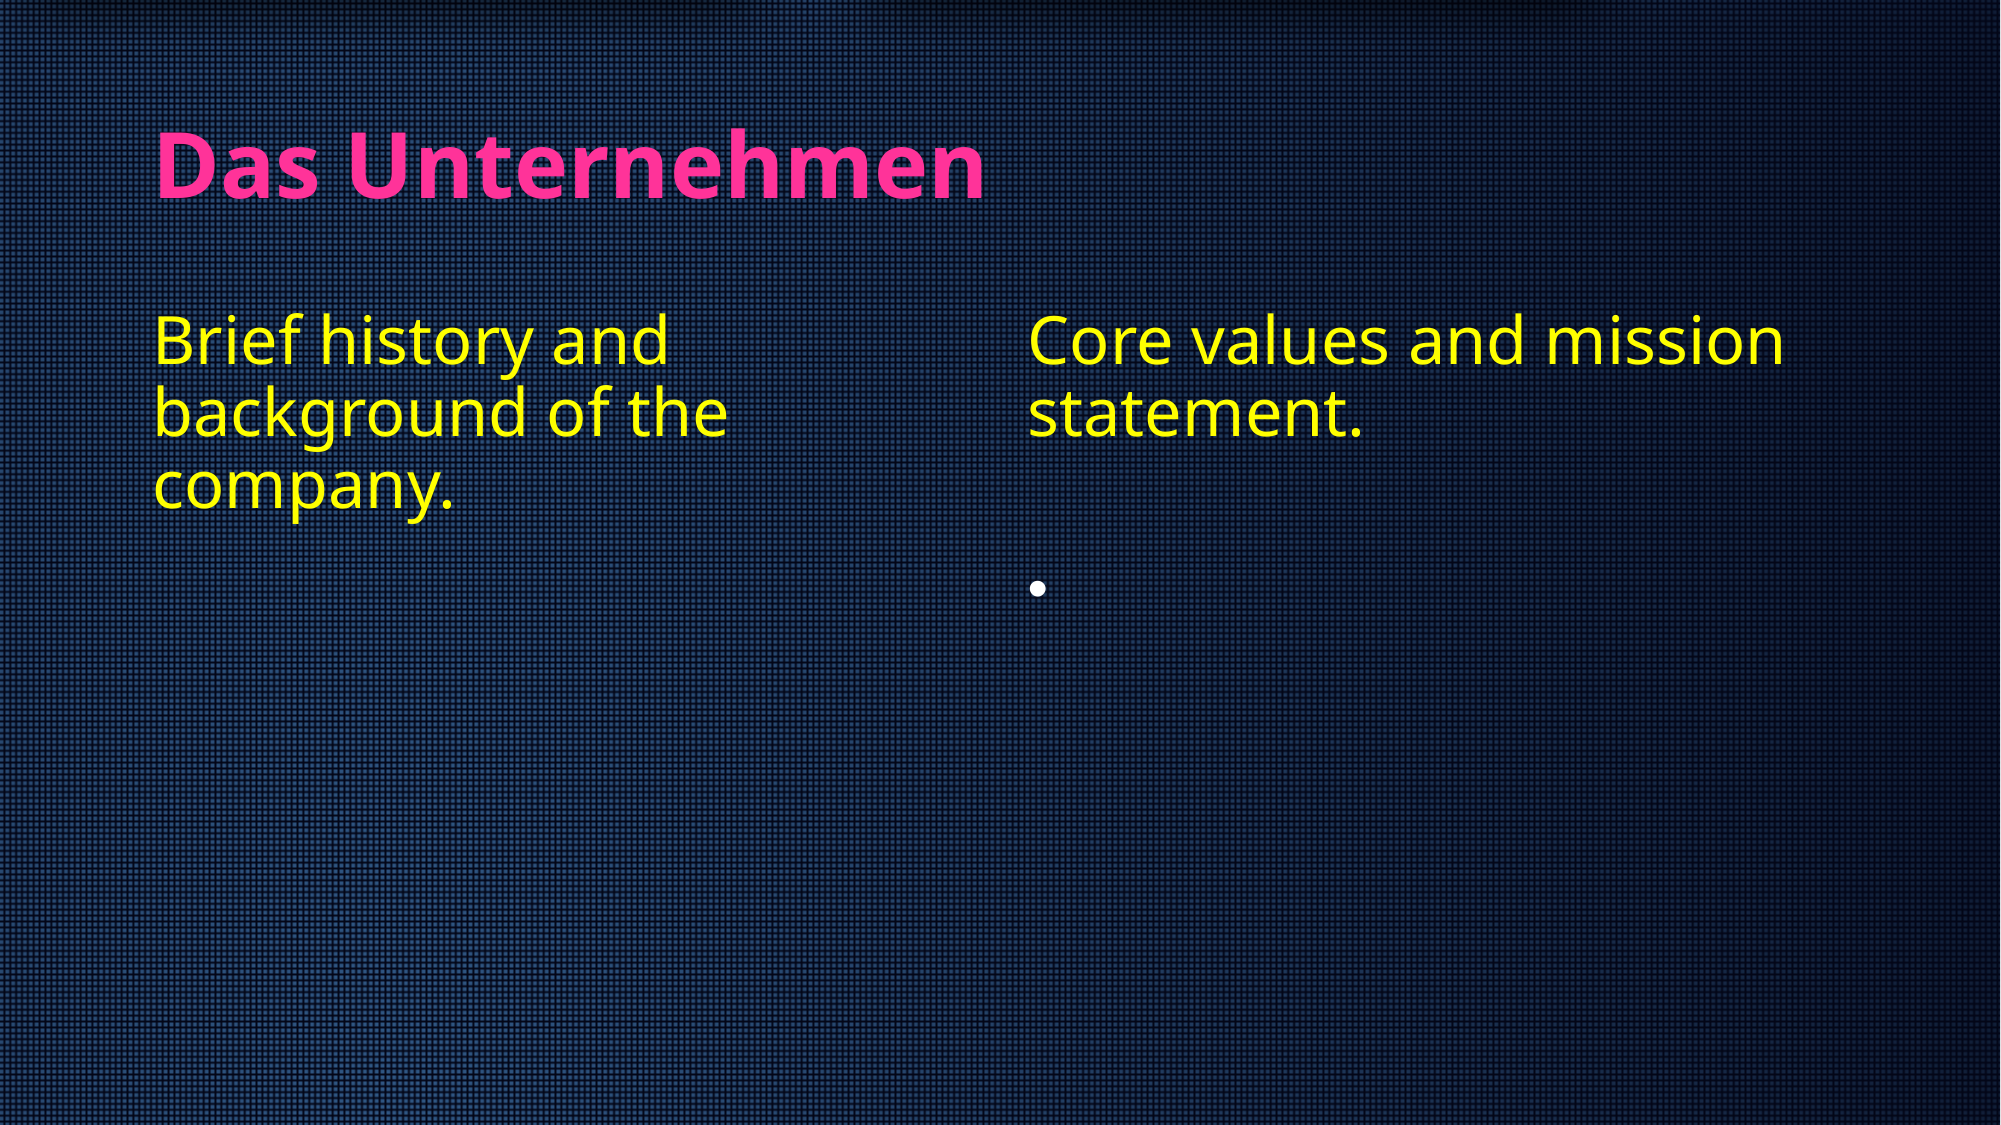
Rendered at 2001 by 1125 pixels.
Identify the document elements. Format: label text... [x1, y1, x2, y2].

title Das Unternehmen [137, 59, 1863, 278]
list Brief history and background of the company. [137, 299, 988, 1014]
list Core values and mission statement. [1012, 299, 1863, 1014]
